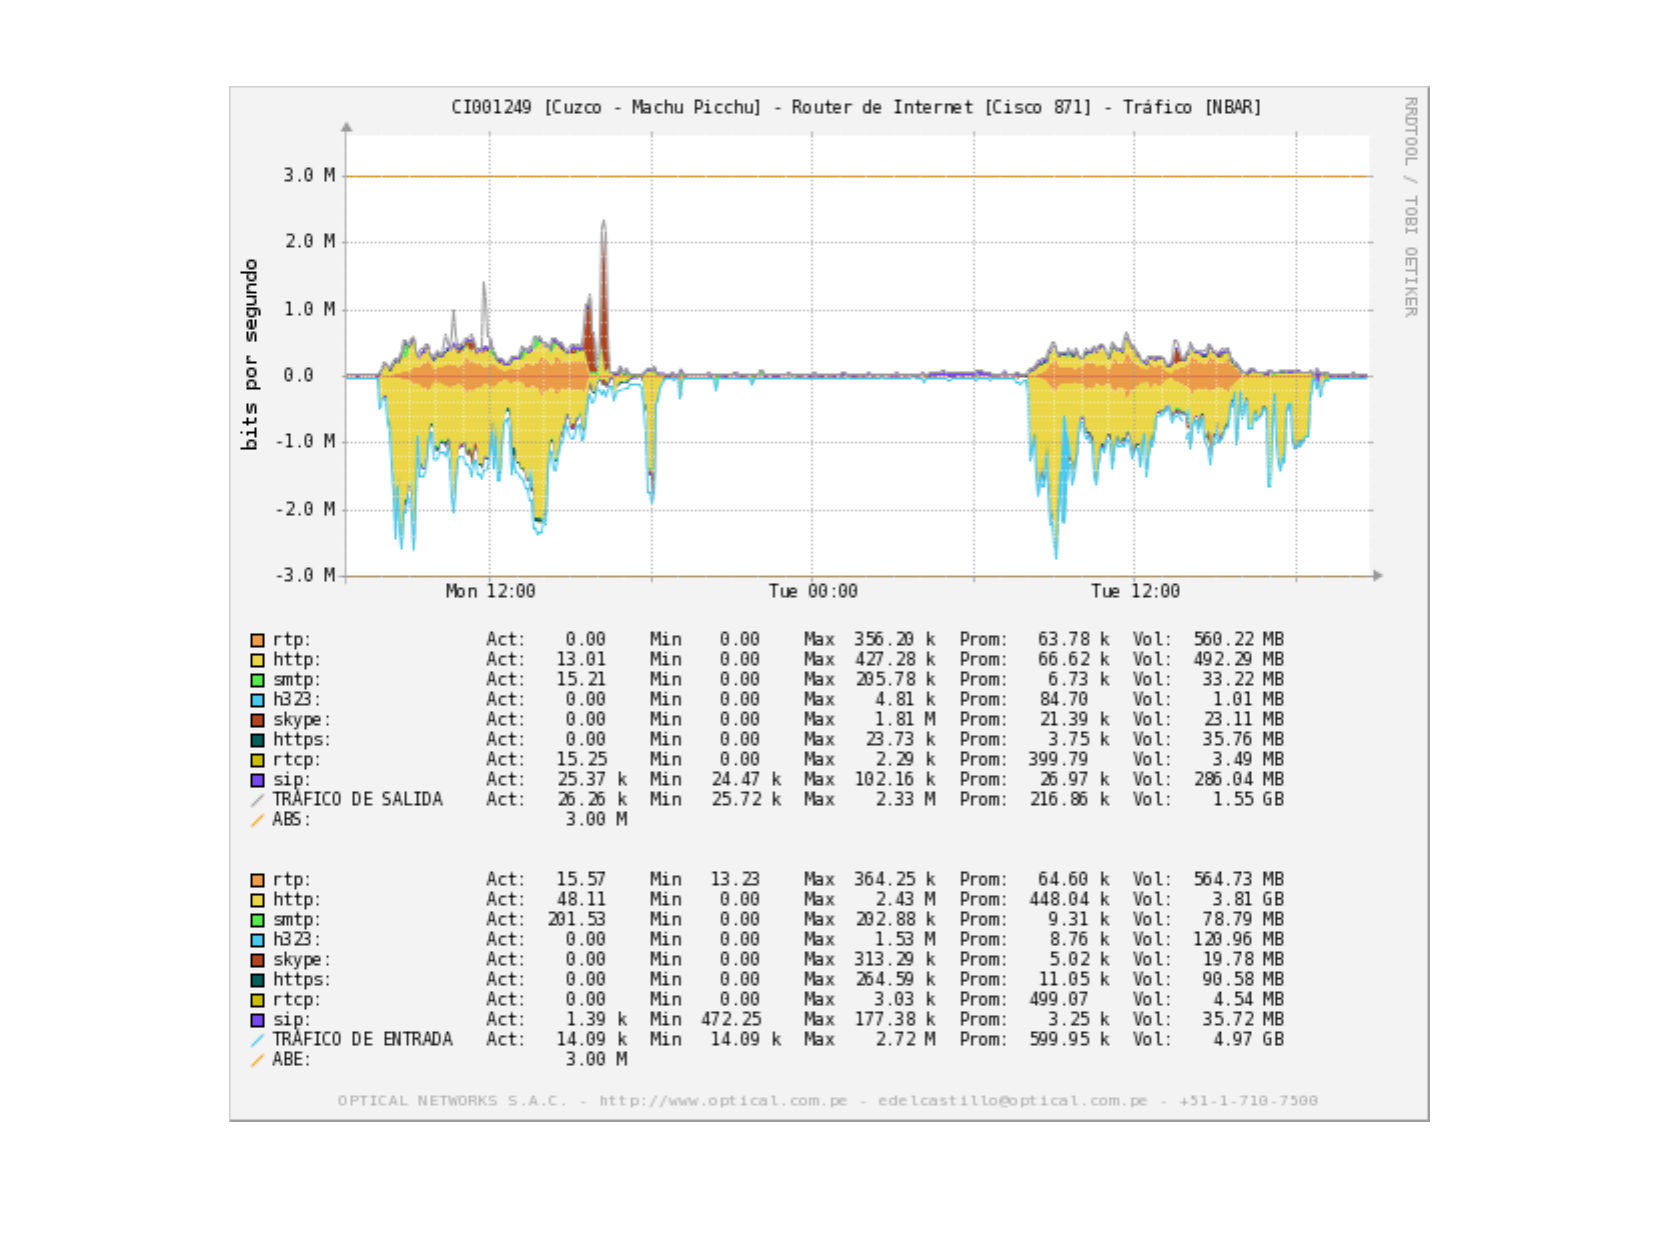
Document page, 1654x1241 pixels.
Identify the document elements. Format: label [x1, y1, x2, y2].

picture [229, 86, 1430, 1123]
